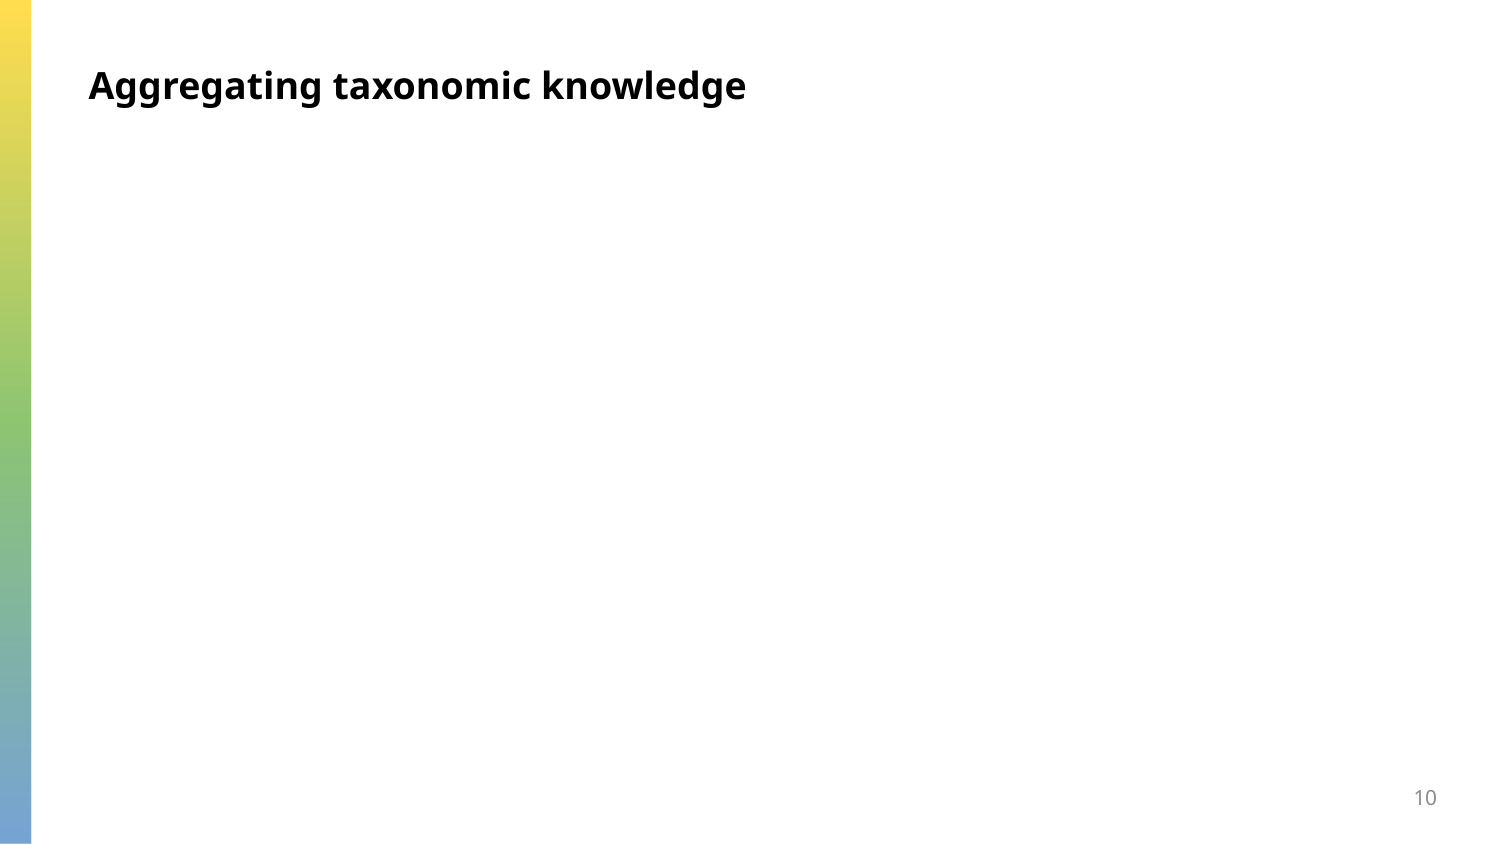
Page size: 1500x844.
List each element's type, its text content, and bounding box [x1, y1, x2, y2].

picture [0, 0, 1500, 844]
list Aggregating taxonomic knowledge [88, 61, 1442, 157]
